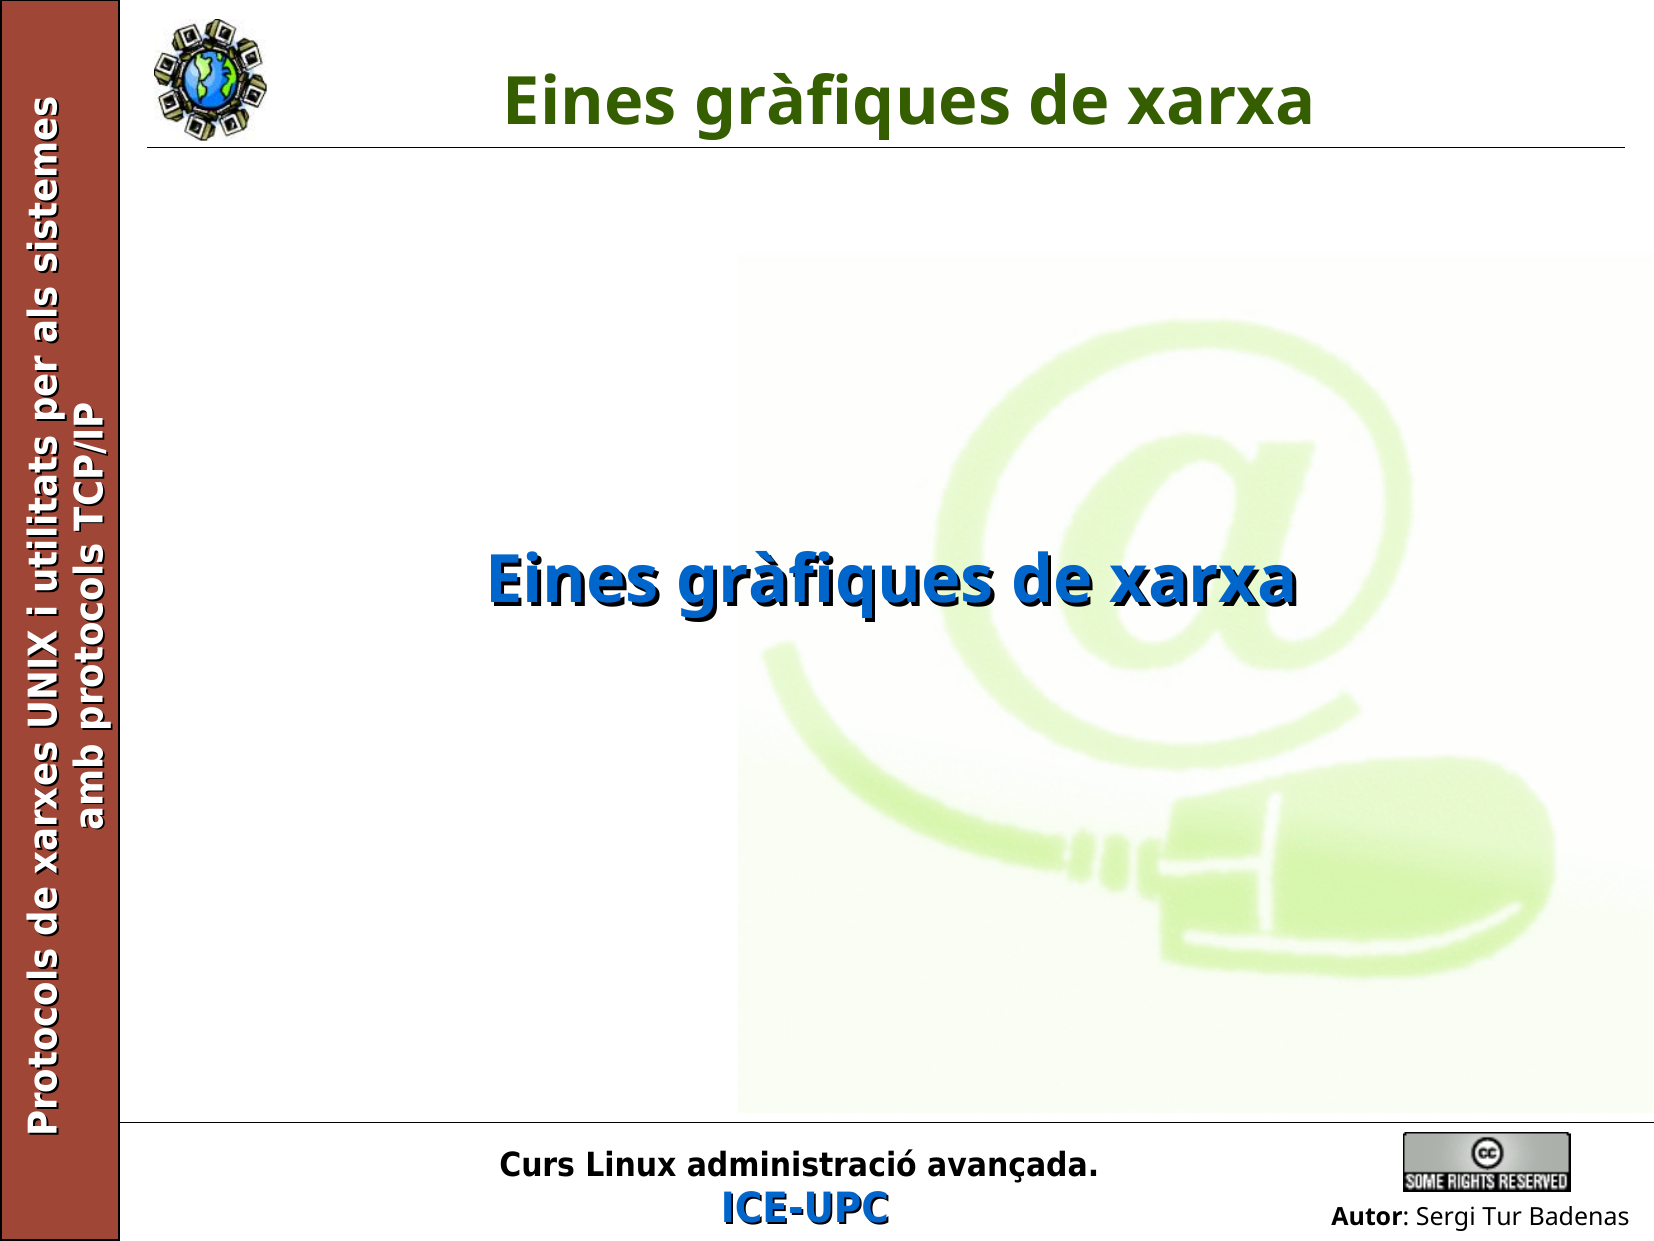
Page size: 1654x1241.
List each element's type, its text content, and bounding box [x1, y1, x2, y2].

title Eines gràfiques de xarxa [165, 49, 1654, 148]
picture [1403, 1132, 1571, 1192]
picture [154, 19, 268, 142]
picture [738, 252, 1654, 1113]
subtitle Eines gràfiques de xarxa [147, 242, 1636, 1093]
